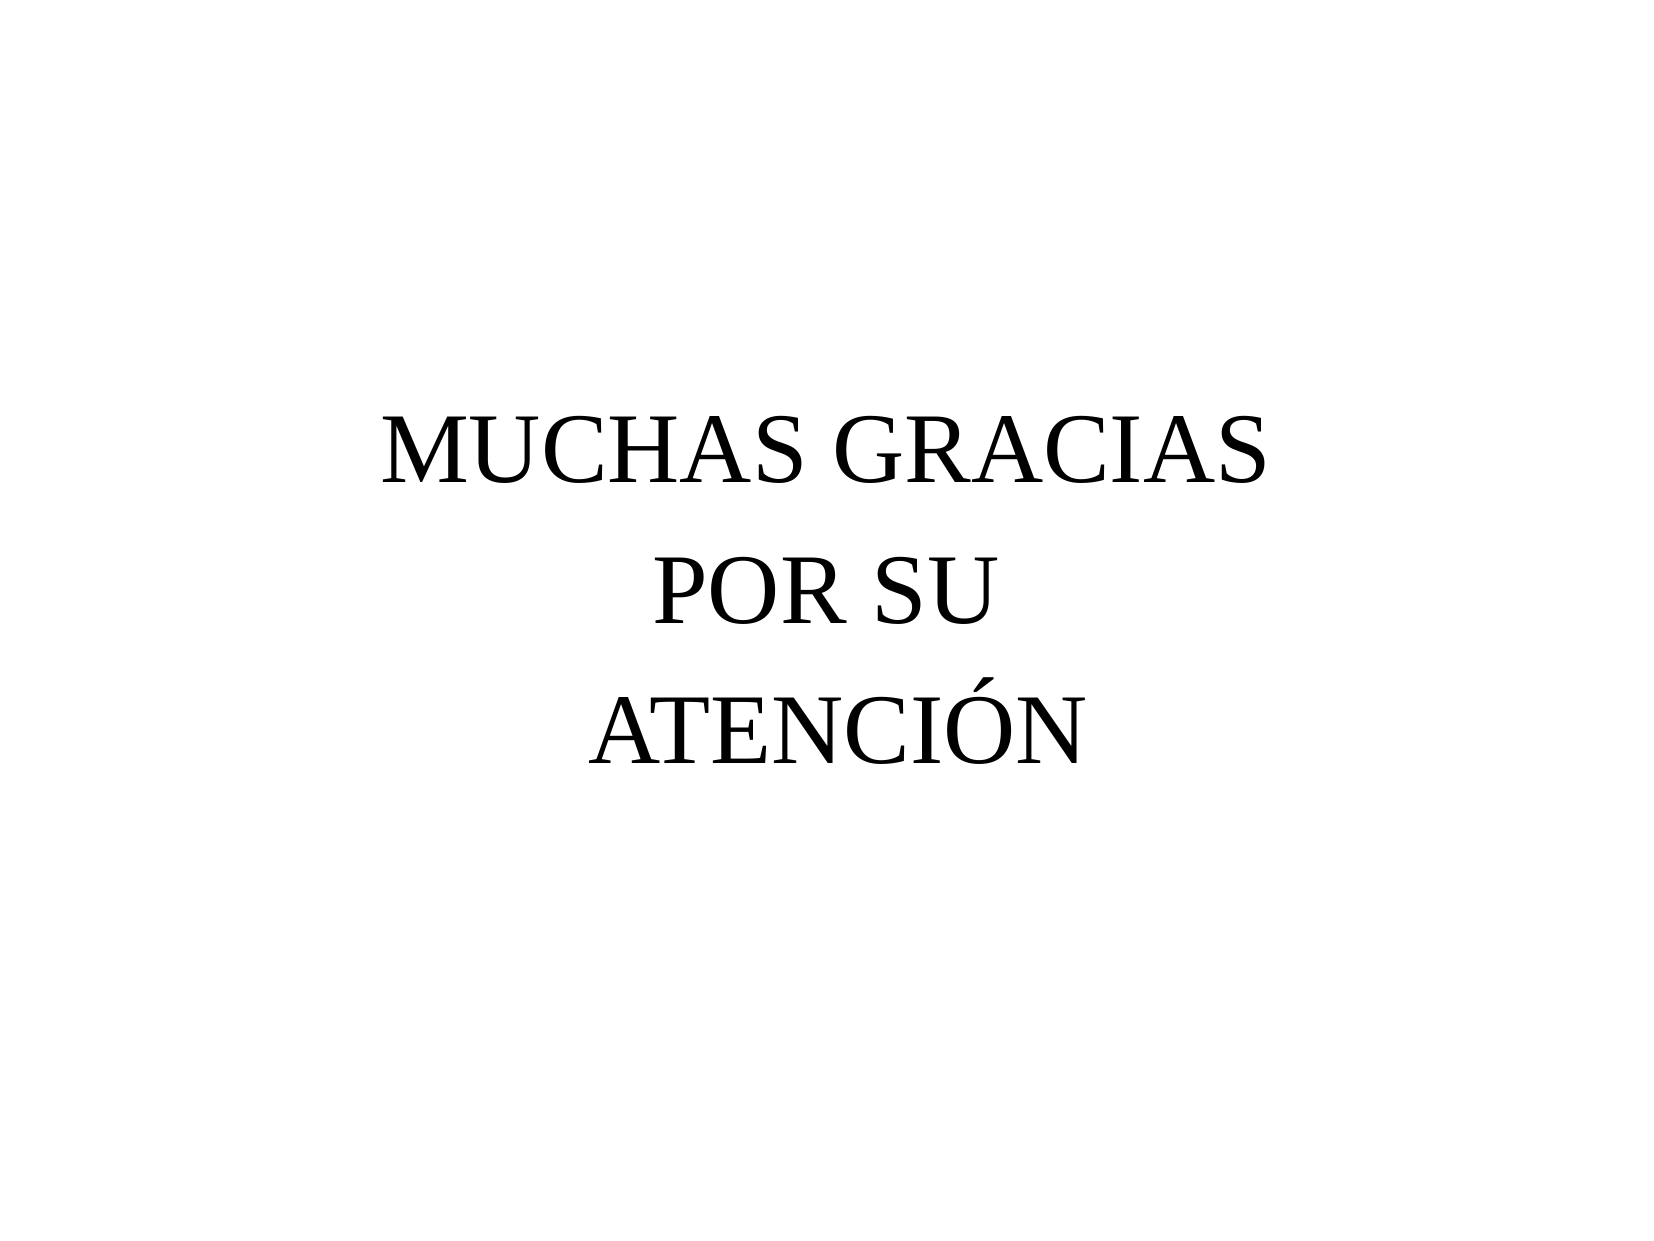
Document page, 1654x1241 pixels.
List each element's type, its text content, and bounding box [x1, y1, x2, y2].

list MUCHAS GRACIAS POR SU ATENCIÓN [59, 177, 1548, 996]
